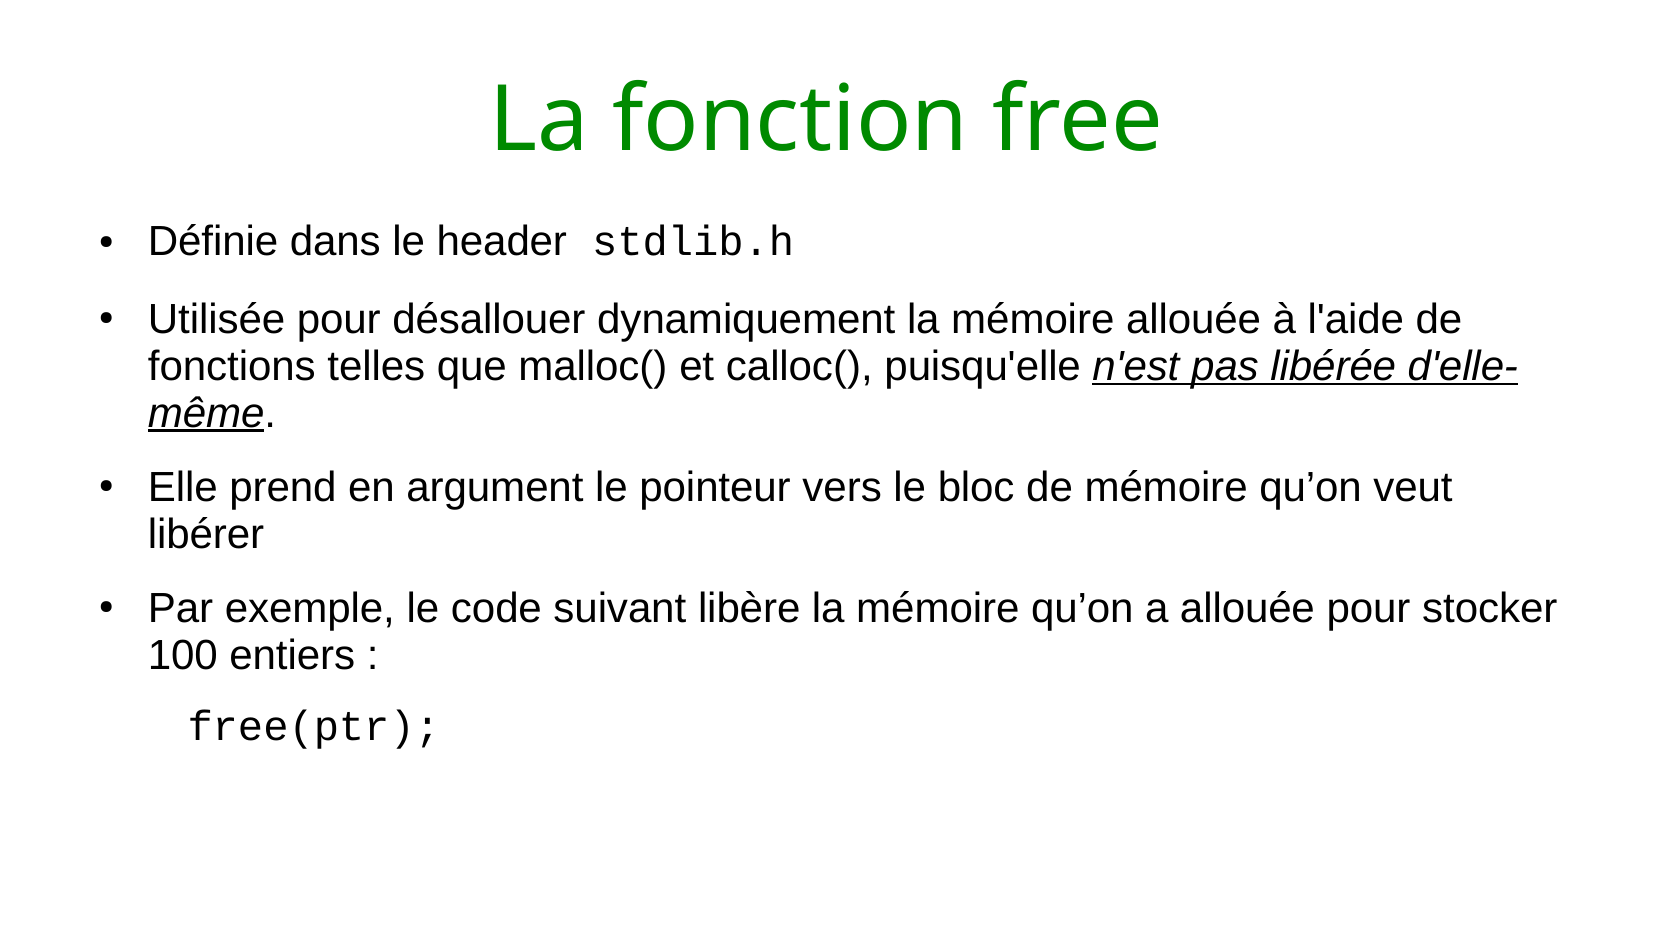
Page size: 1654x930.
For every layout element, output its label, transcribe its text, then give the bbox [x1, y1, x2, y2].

title La fonction free [82, 37, 1571, 193]
list Définie dans le header stdlib.h Utilisée pour désallouer dynamiquement la mémoire allouée à l'aide de fonctions telles que malloc() et calloc(), puisqu'elle n'est pas libérée d'elle-même. Elle prend en argument le pointeur vers le bloc de mémoire qu’on veut libérer Par exemple, le code suivant libère la mémoire qu’on a allouée pour stocker 100 entiers : free(ptr); [82, 217, 1571, 757]
